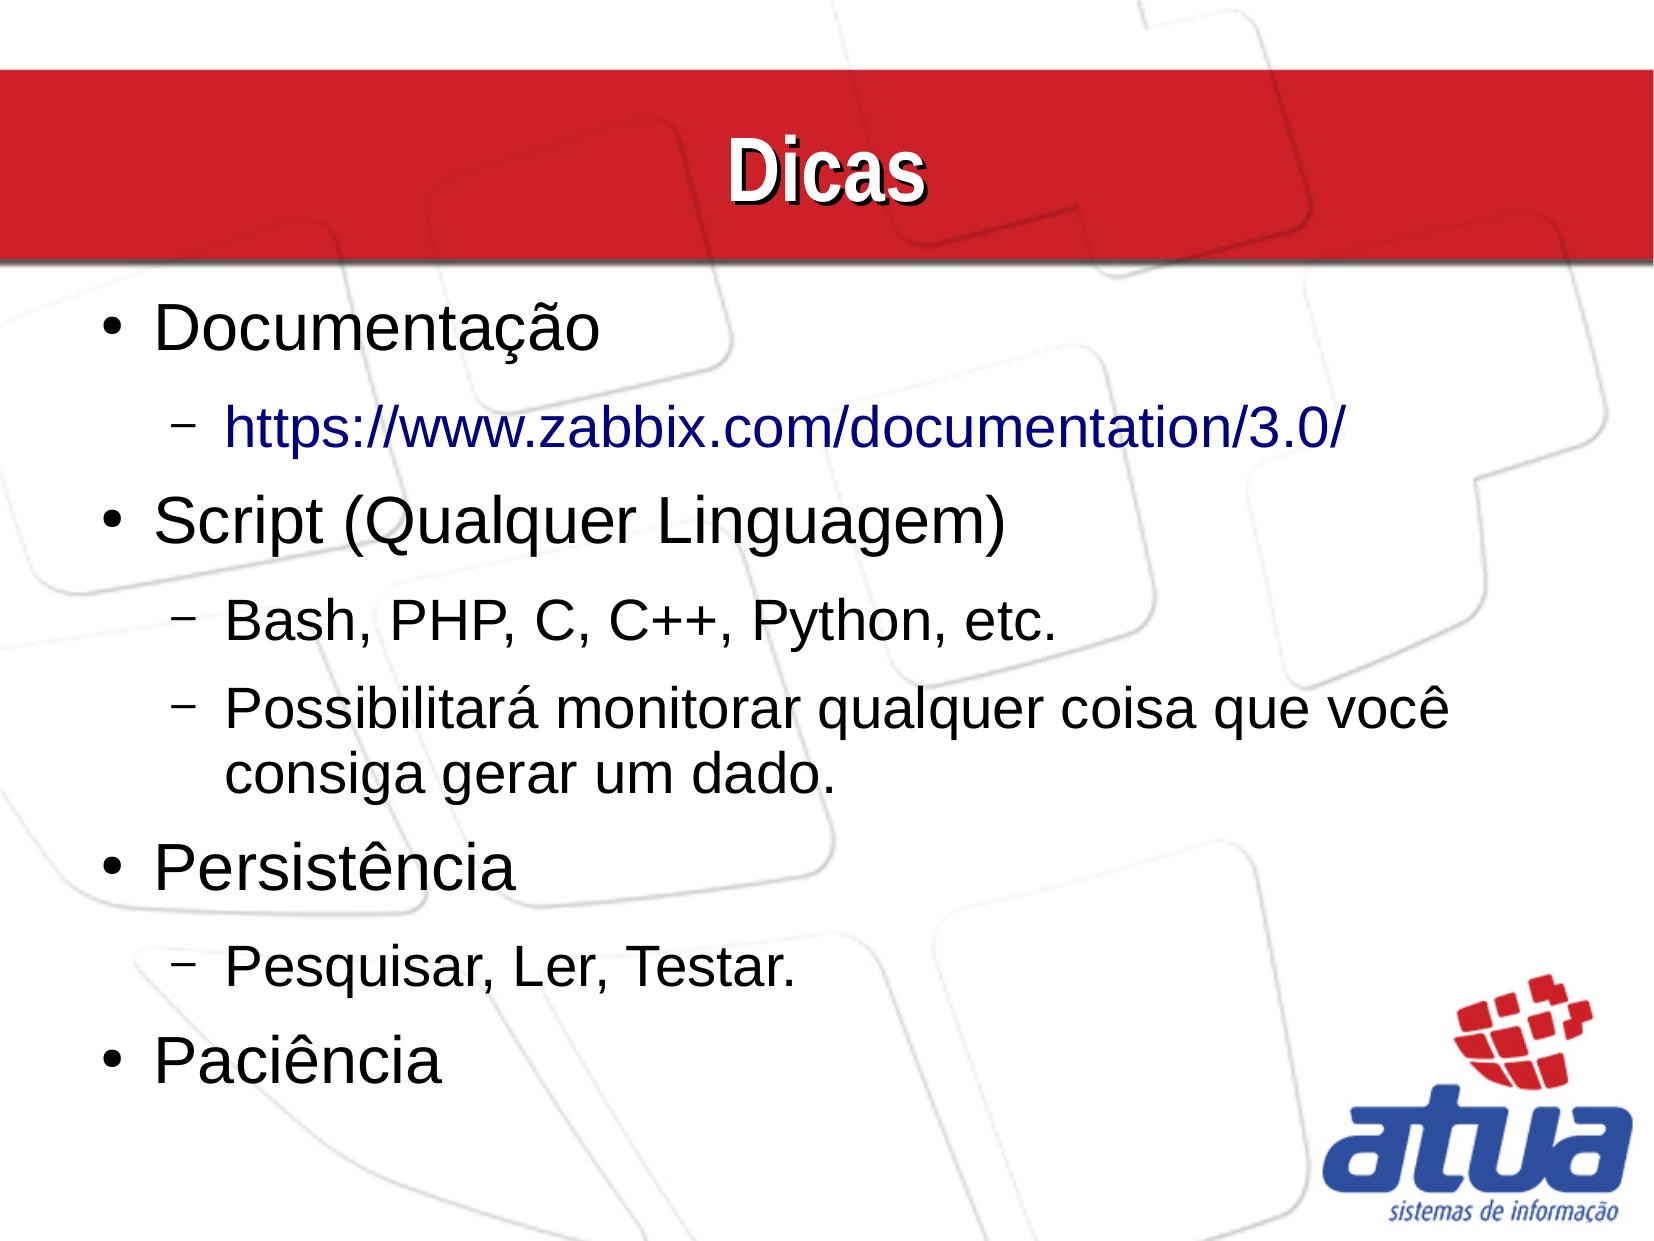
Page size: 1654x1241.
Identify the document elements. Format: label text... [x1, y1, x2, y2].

title Dicas [82, 64, 1571, 272]
list Documentação https://www.zabbix.com/documentation/3.0/ Script (Qualquer Linguagem) Bash, PHP, C, C++, Python, etc. Possibilitará monitorar qualquer coisa que você consiga gerar um dado. Persistência Pesquisar, Ler, Testar. Paciência [82, 290, 1538, 1170]
picture [0, 0, 1654, 1241]
